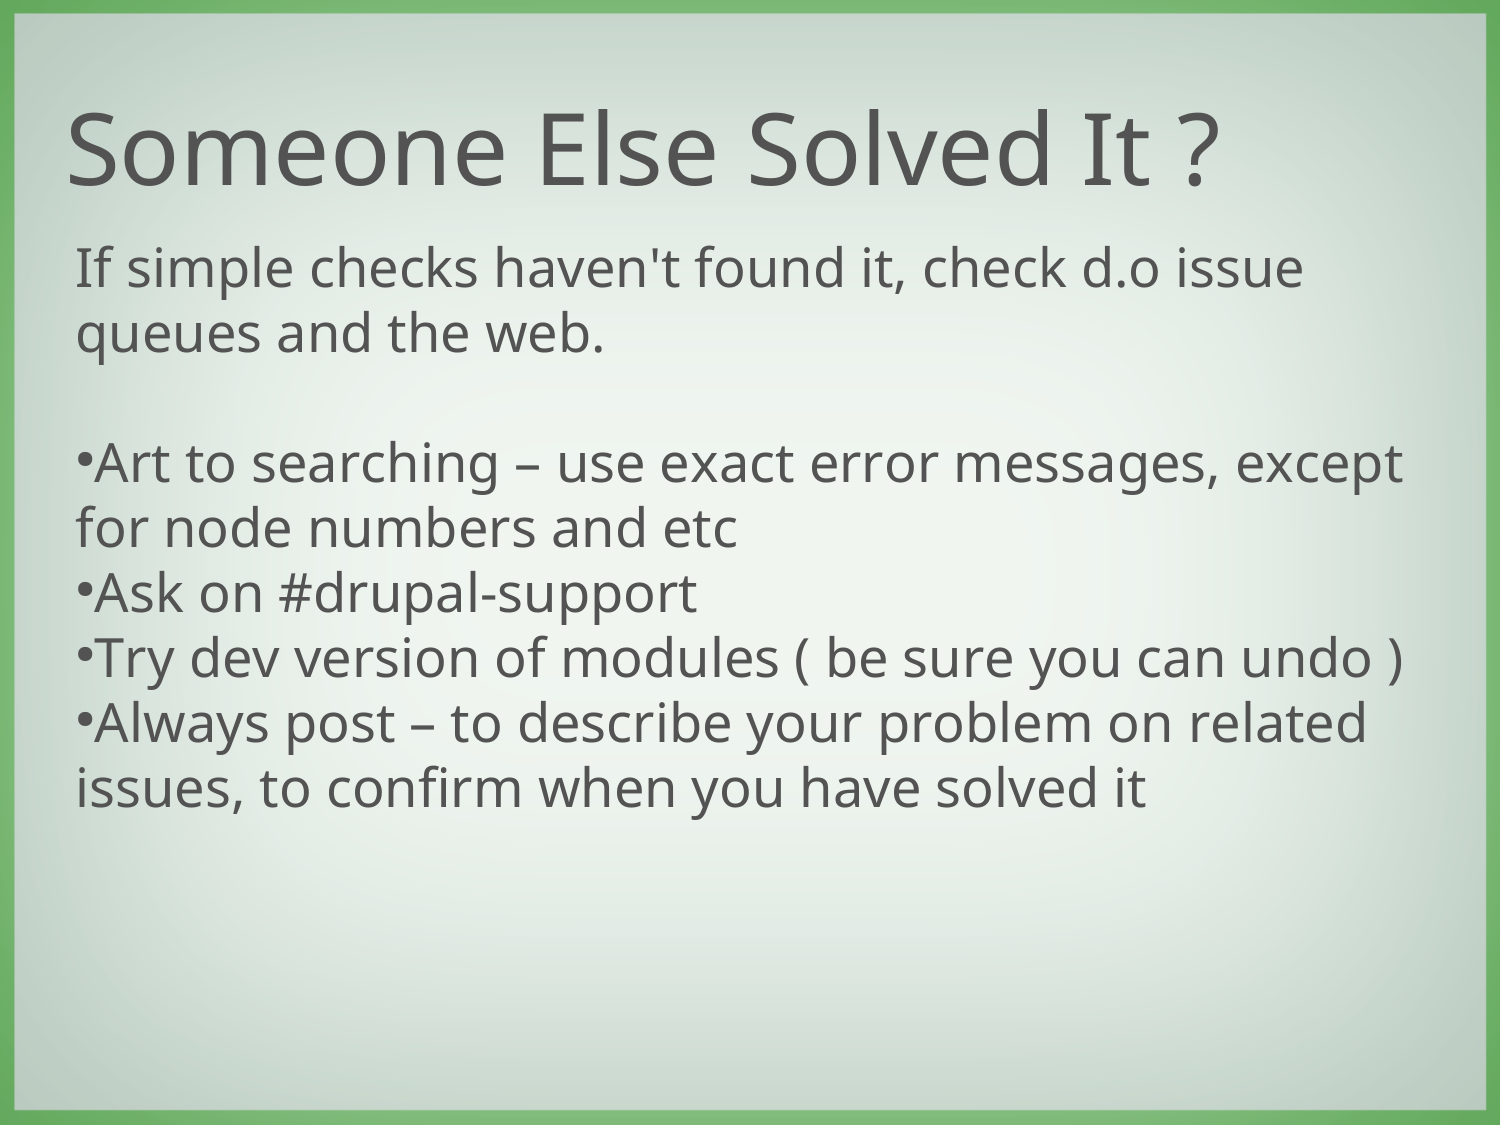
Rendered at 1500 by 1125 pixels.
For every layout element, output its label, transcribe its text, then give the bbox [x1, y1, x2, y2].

text_box If simple checks haven't found it, check d.o issue queues and the web. Art to searching – use exact error messages, except for node numbers and etc Ask on #drupal-support Try dev version of modules ( be sure you can undo ) Always post – to describe your problem on related issues, to confirm when you have solved it [60, 225, 1428, 1107]
title Someone Else Solved It ? [50, 63, 1457, 228]
list [46, 201, 1453, 1006]
picture [0, 0, 1500, 1125]
